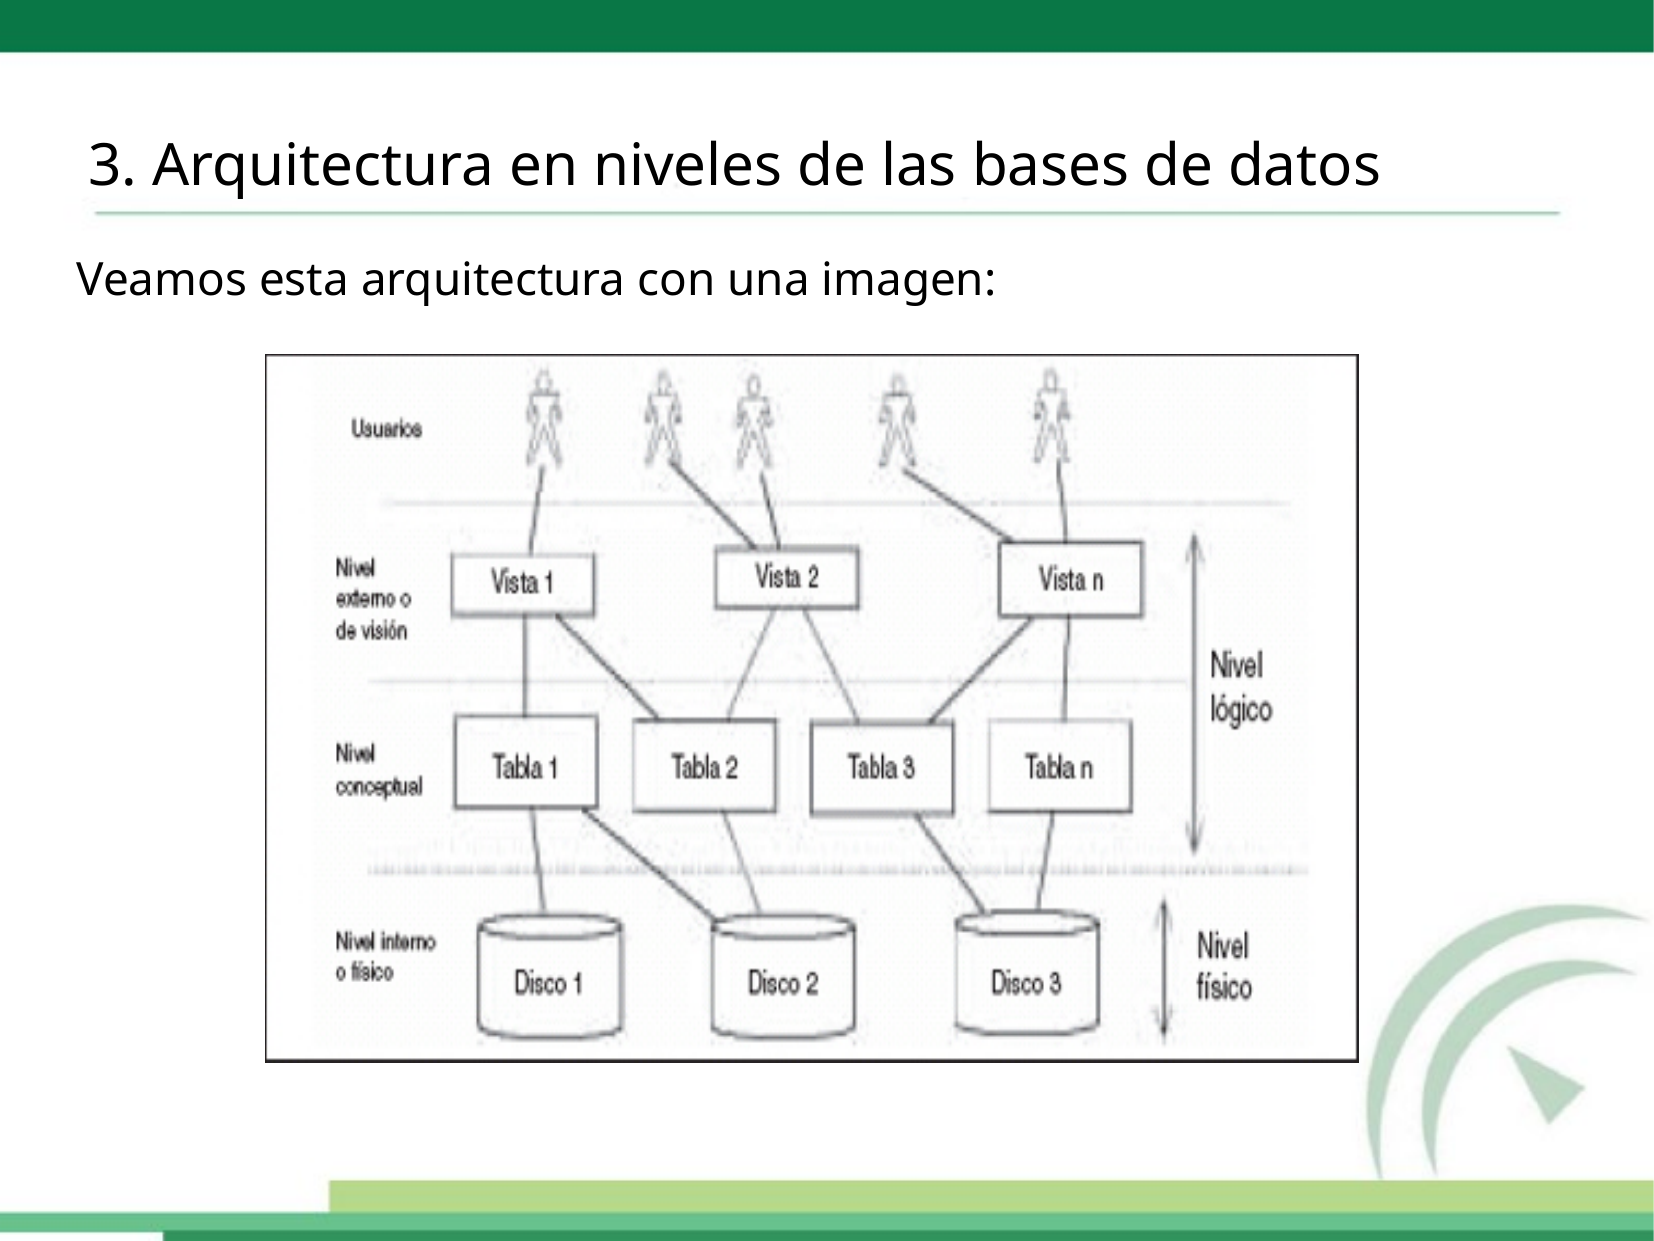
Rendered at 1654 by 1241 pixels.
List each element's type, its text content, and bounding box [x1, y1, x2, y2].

picture [0, 0, 1654, 1241]
title 3. Arquitectura en niveles de las bases de datos [88, 58, 1577, 246]
list Veamos esta arquitectura con una imagen: [76, 246, 1595, 1051]
